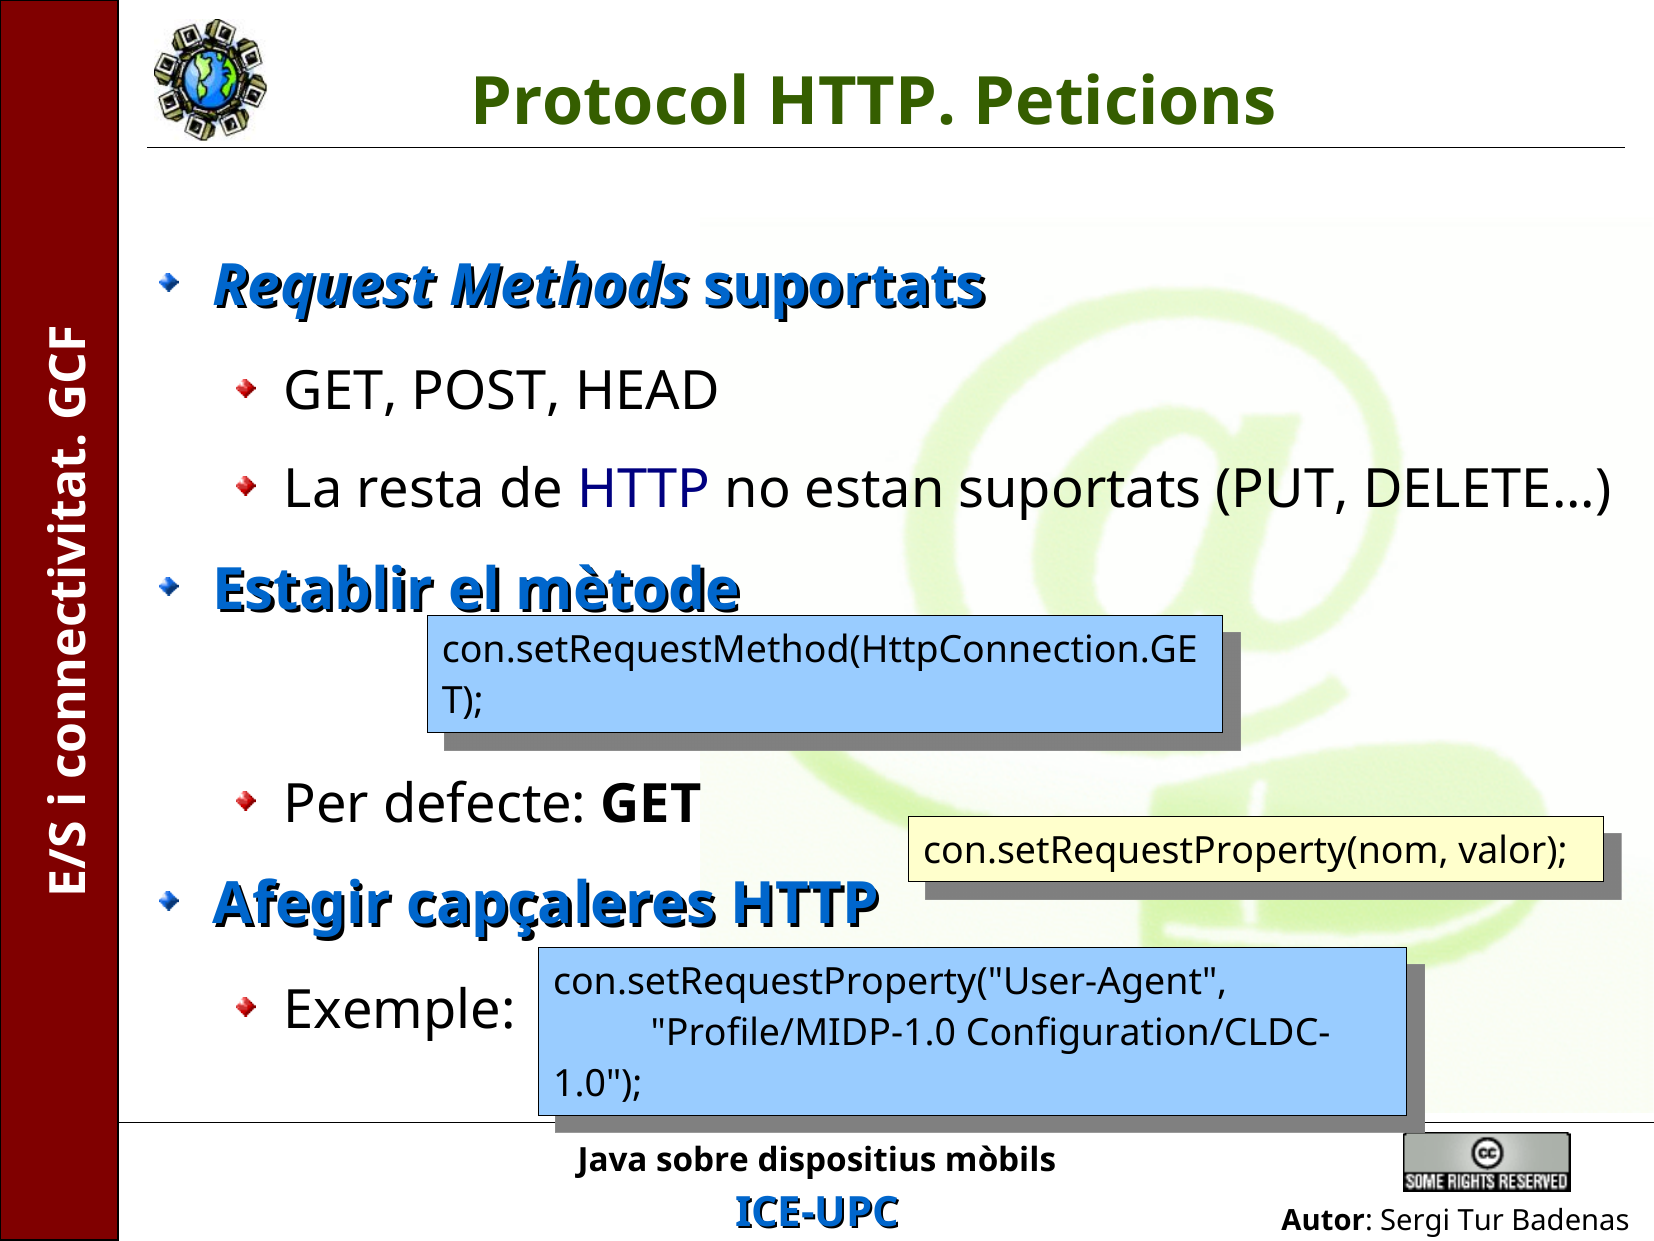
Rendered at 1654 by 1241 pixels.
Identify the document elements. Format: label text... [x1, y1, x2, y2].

picture [700, 217, 1654, 1113]
picture [154, 19, 268, 56]
picture [1403, 1132, 1571, 1192]
list Request Methods suportats GET, POST, HEAD La resta de HTTP no estan suportats (PUT, DELETE...) Establir el mètode Per defecte: GET Afegir capçaleres HTTP Exemple: [141, 242, 1630, 1078]
title Protocol HTTP. Peticions [129, 56, 1619, 141]
text_box con.setRequestMethod(HttpConnection.GET); [427, 615, 1223, 676]
text_box con.setRequestProperty("User-Agent", "Profile/MIDP-1.0 Configuration/CLDC-1.0"); [538, 947, 1407, 1053]
text_box con.setRequestProperty(nom, valor); [908, 816, 1604, 877]
